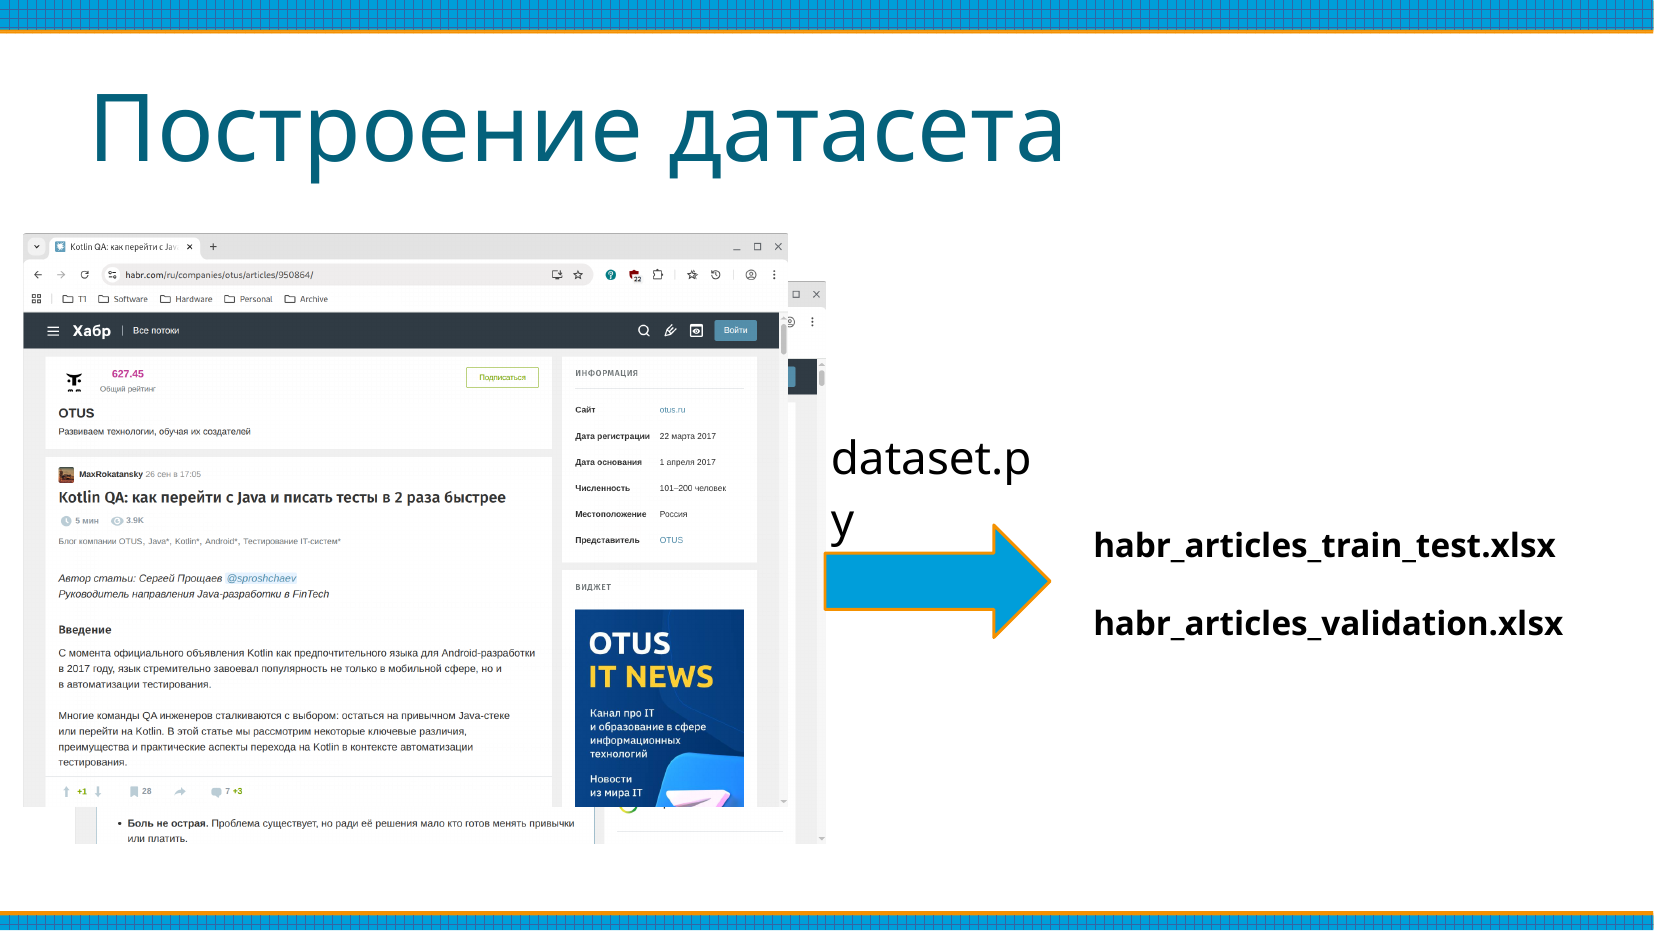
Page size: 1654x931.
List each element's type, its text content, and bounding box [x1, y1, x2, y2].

title Построение датасета [88, 44, 1565, 207]
text_box dataset.py [825, 450, 1060, 526]
text_box habr_articles_validation.xlsx [1087, 602, 1613, 643]
picture [23, 233, 826, 844]
text_box [825, 526, 1051, 638]
text_box habr_articles_train_test.xlsx [1087, 525, 1613, 566]
